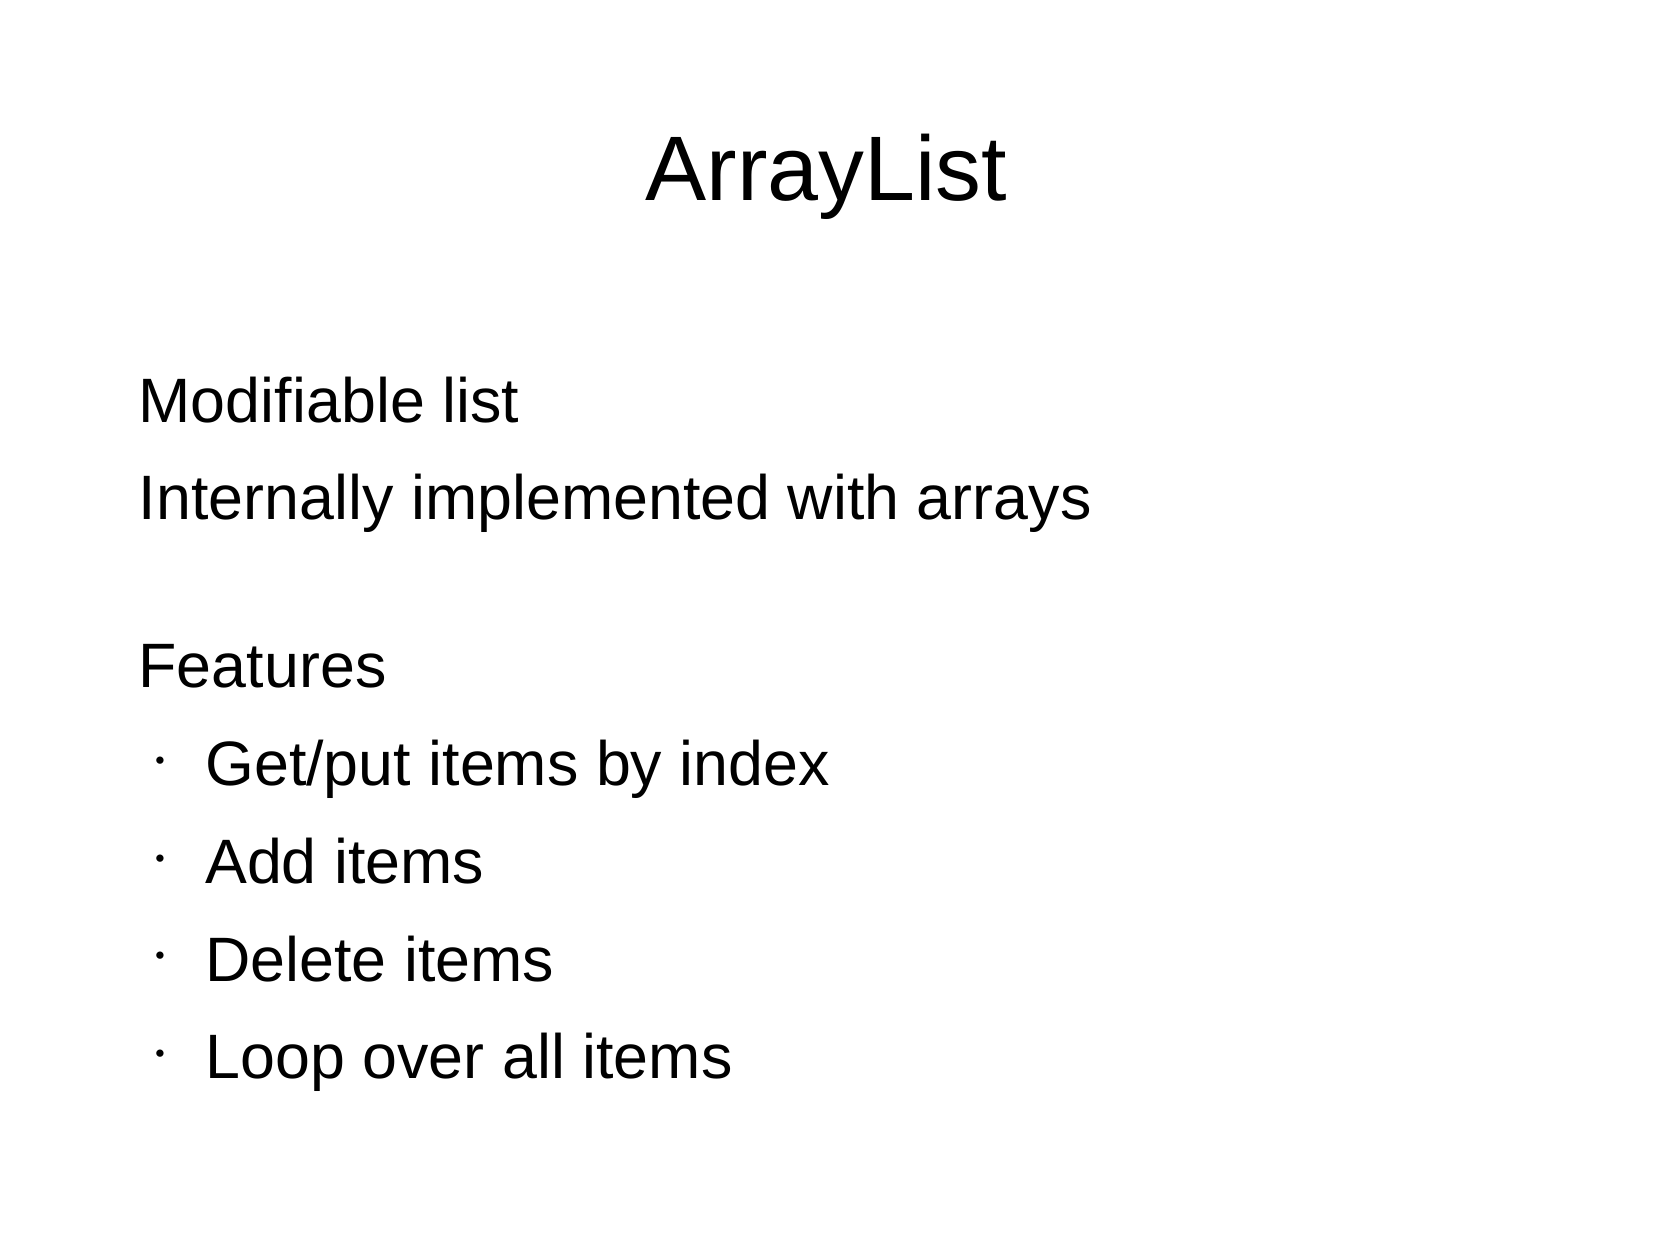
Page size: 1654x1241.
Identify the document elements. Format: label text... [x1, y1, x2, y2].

title ArrayList [123, 110, 1530, 317]
list Modifiable list Internally implemented with arrays Features Get/put items by index Add items Delete items Loop over all items [123, 358, 1530, 1103]
